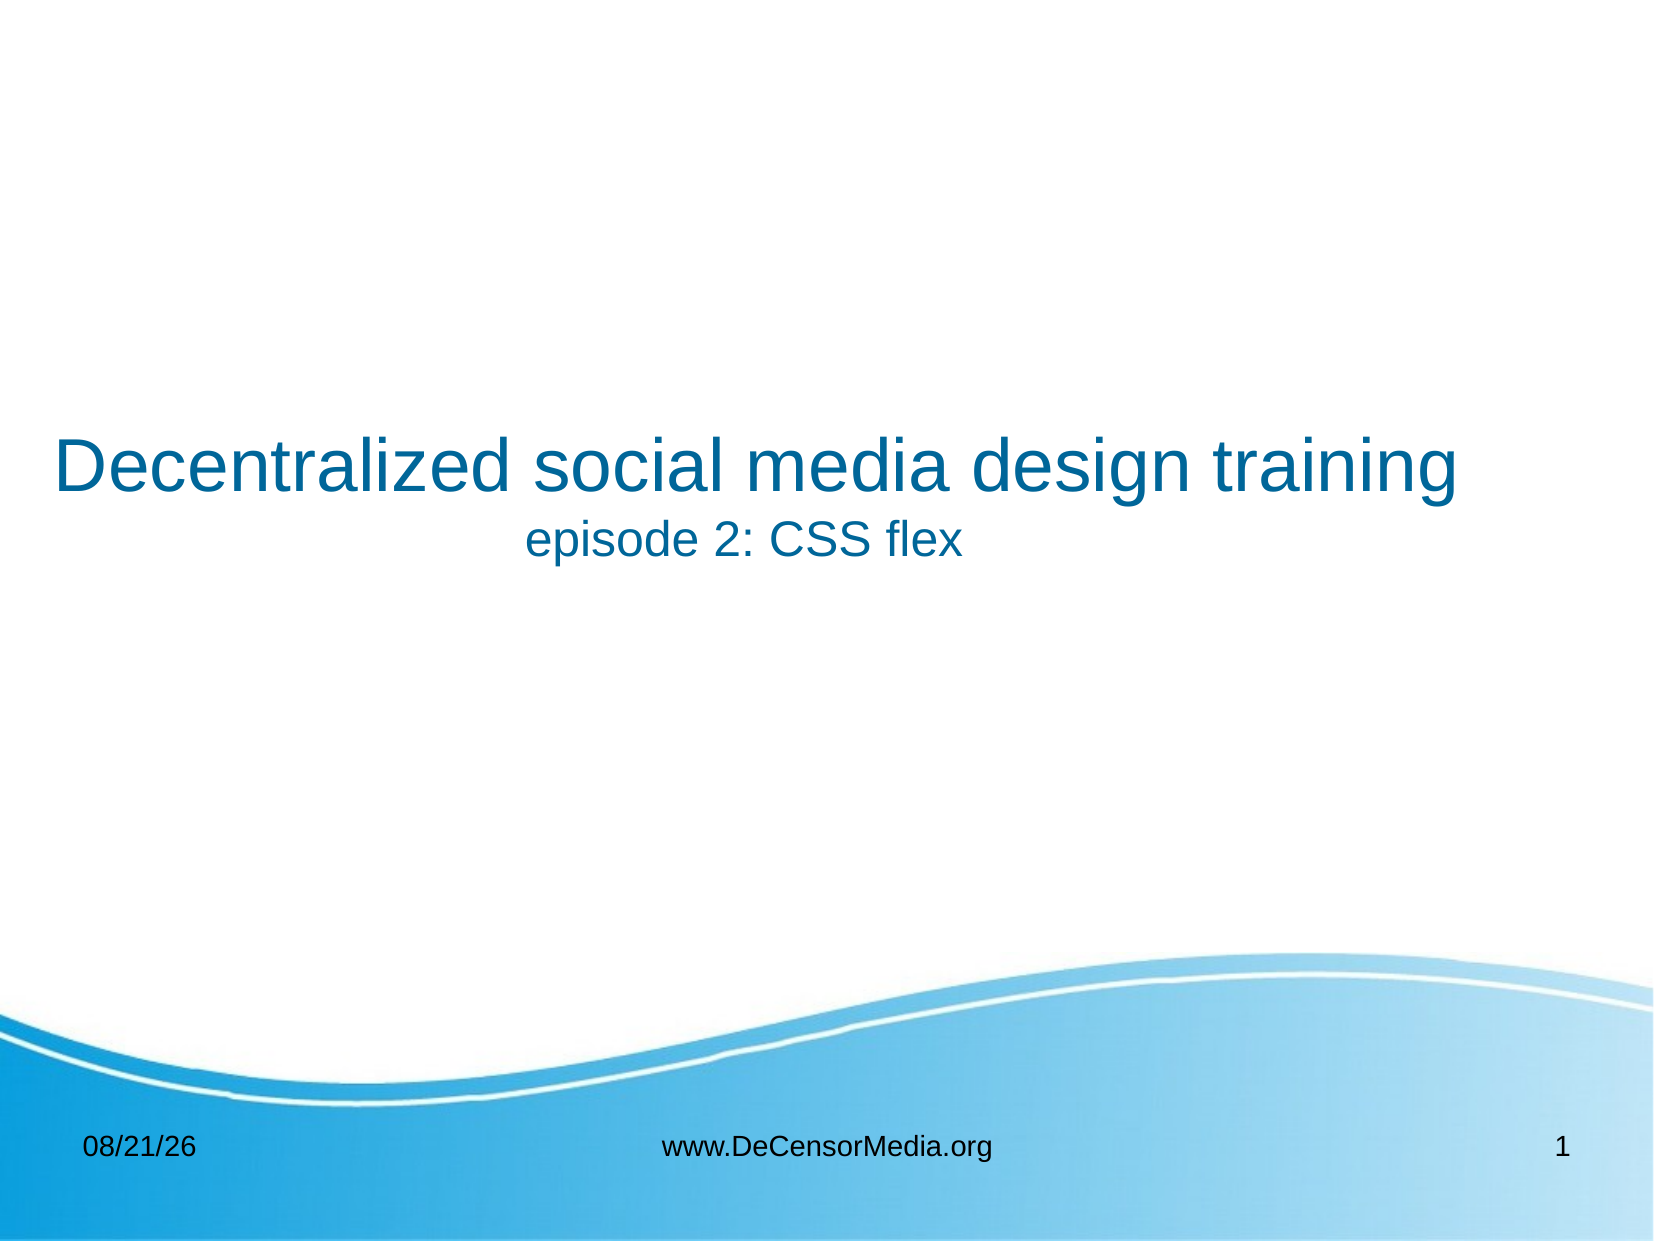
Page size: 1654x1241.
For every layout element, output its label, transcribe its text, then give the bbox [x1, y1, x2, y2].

title Decentralized social media design training episode 2: CSS flex [0, 384, 1489, 592]
picture [0, 952, 1654, 1241]
